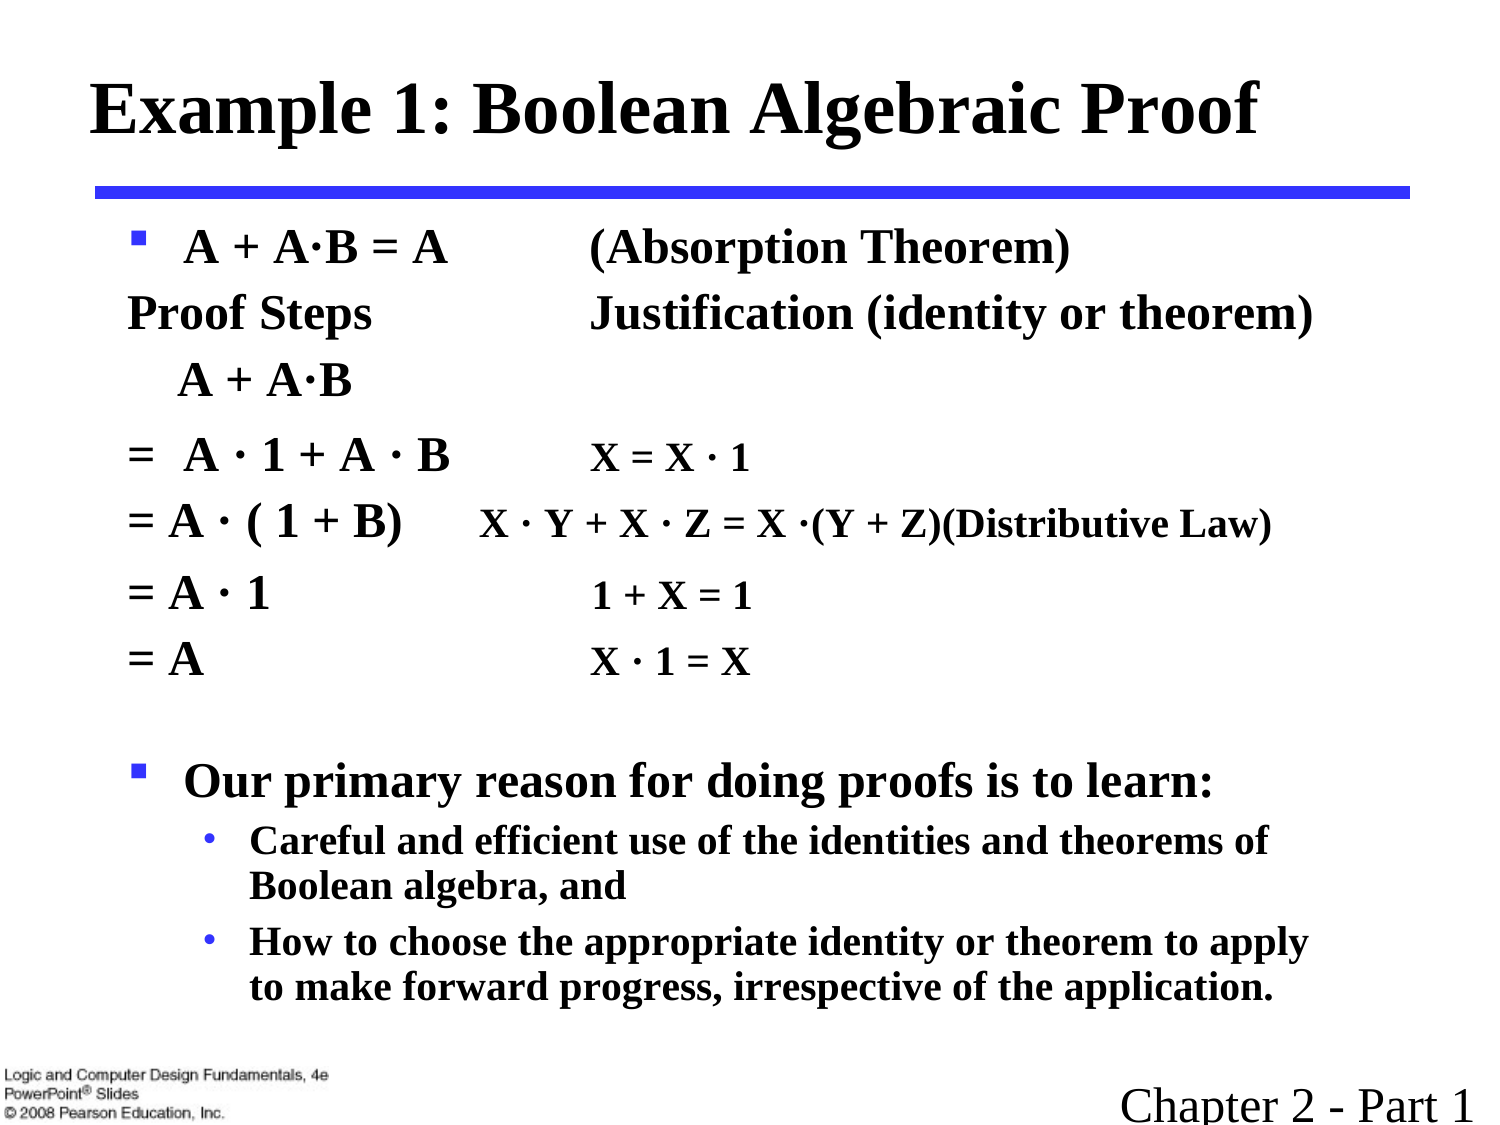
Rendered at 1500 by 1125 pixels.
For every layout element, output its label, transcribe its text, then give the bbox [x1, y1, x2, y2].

title Example 1: Boolean Algebraic Proof [75, 34, 1446, 173]
picture [4, 1066, 329, 1123]
list A + A·B = A (Absorption Theorem) Proof Steps Justification (identity or theorem) A + A·B = A · 1 + A · B X = X · 1 = A · ( 1 + B) X · Y + X · Z = X ·(Y + Z)(Distributive Law) = A · 1 1 + X = 1 = A X · 1 = X Our primary reason for doing proofs is to learn: Careful and efficient use of the identities and theorems of Boolean algebra, and How to choose the appropriate identity or theorem to apply to make forward progress, irrespective of the application. [112, 212, 1339, 1038]
